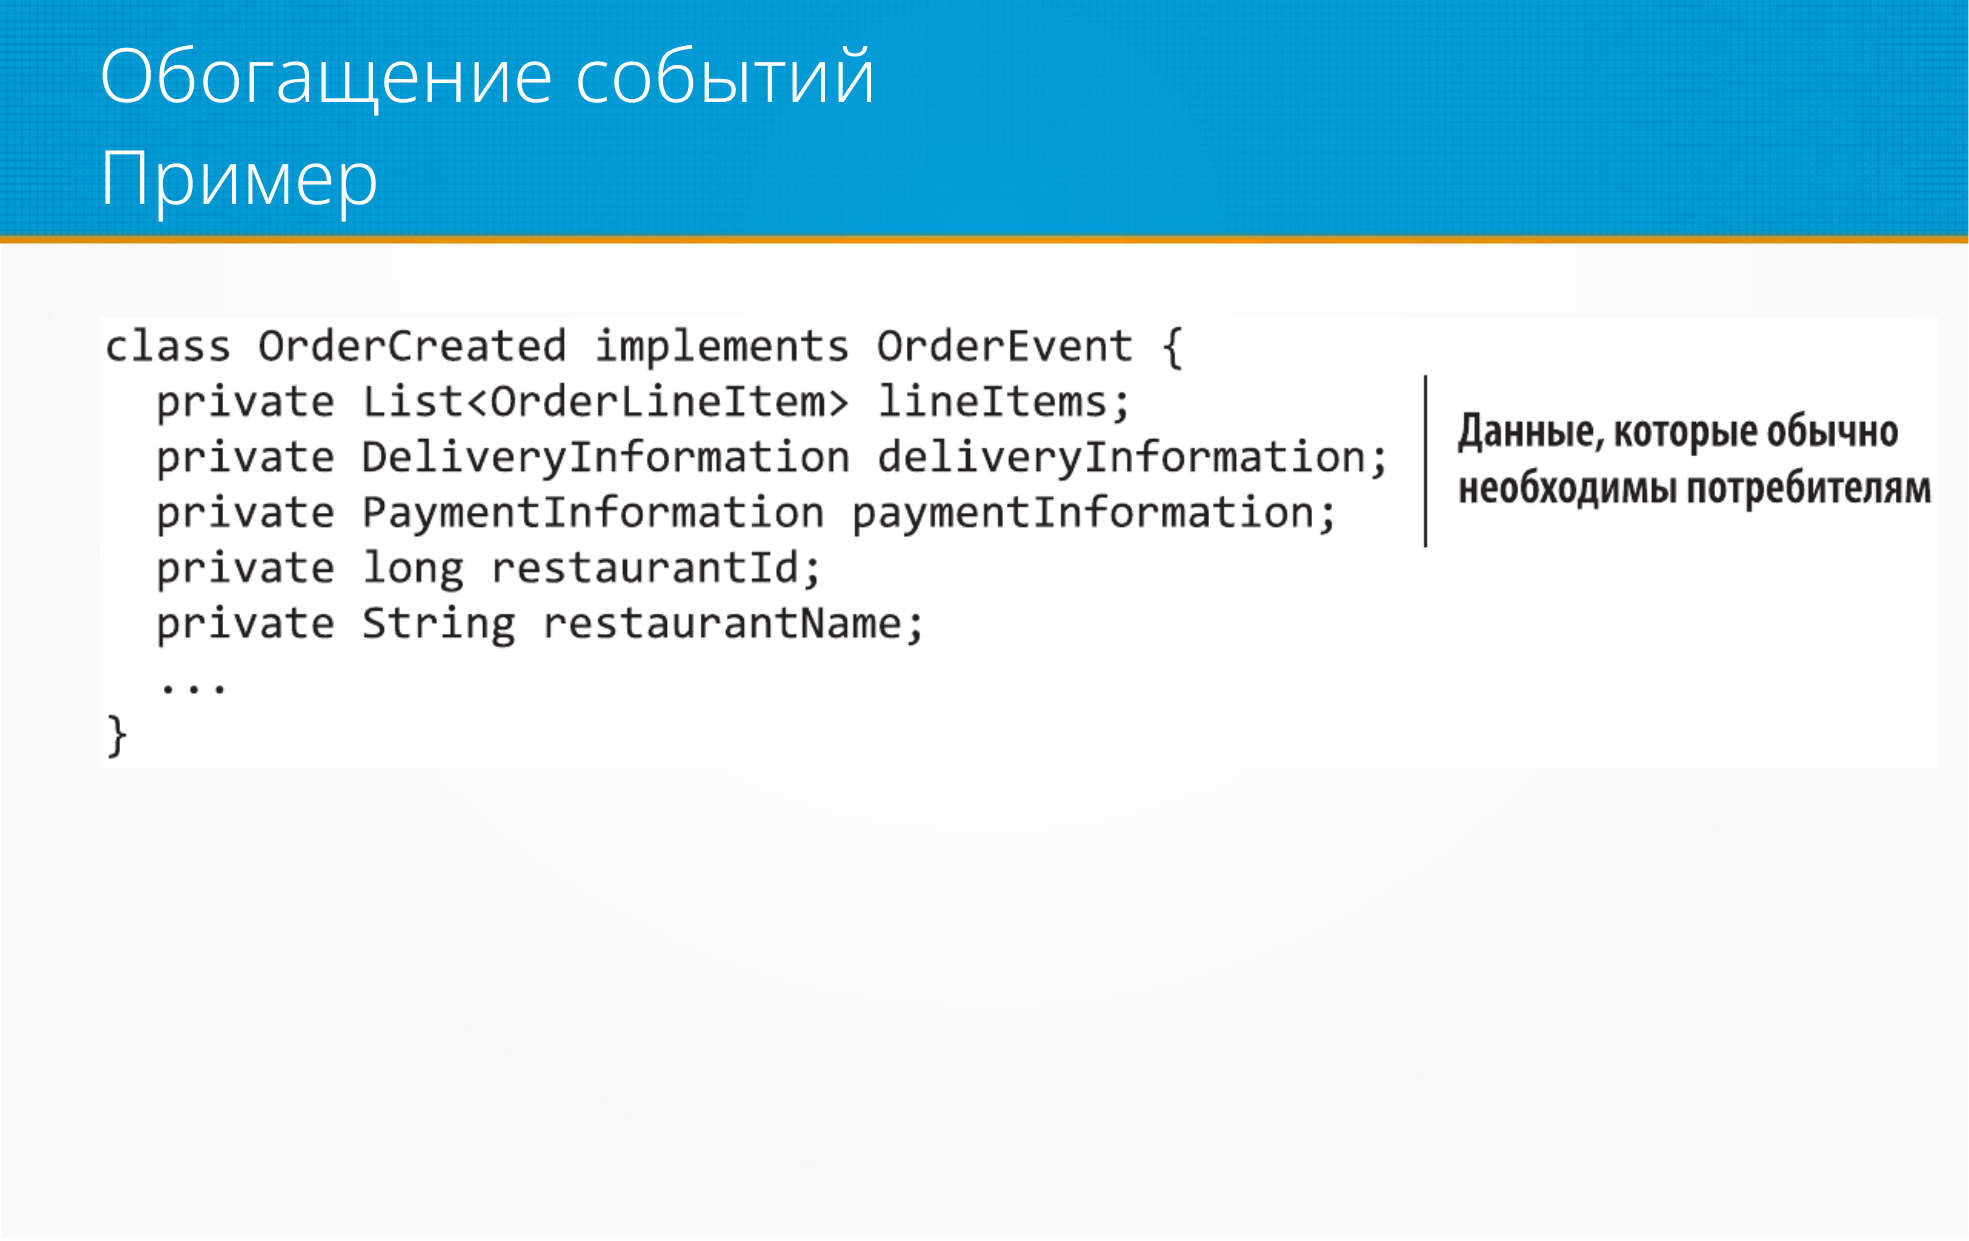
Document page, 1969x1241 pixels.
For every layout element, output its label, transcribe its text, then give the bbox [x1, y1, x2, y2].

title Обогащение событий Пример [98, 19, 1870, 227]
picture [0, 233, 1969, 1241]
